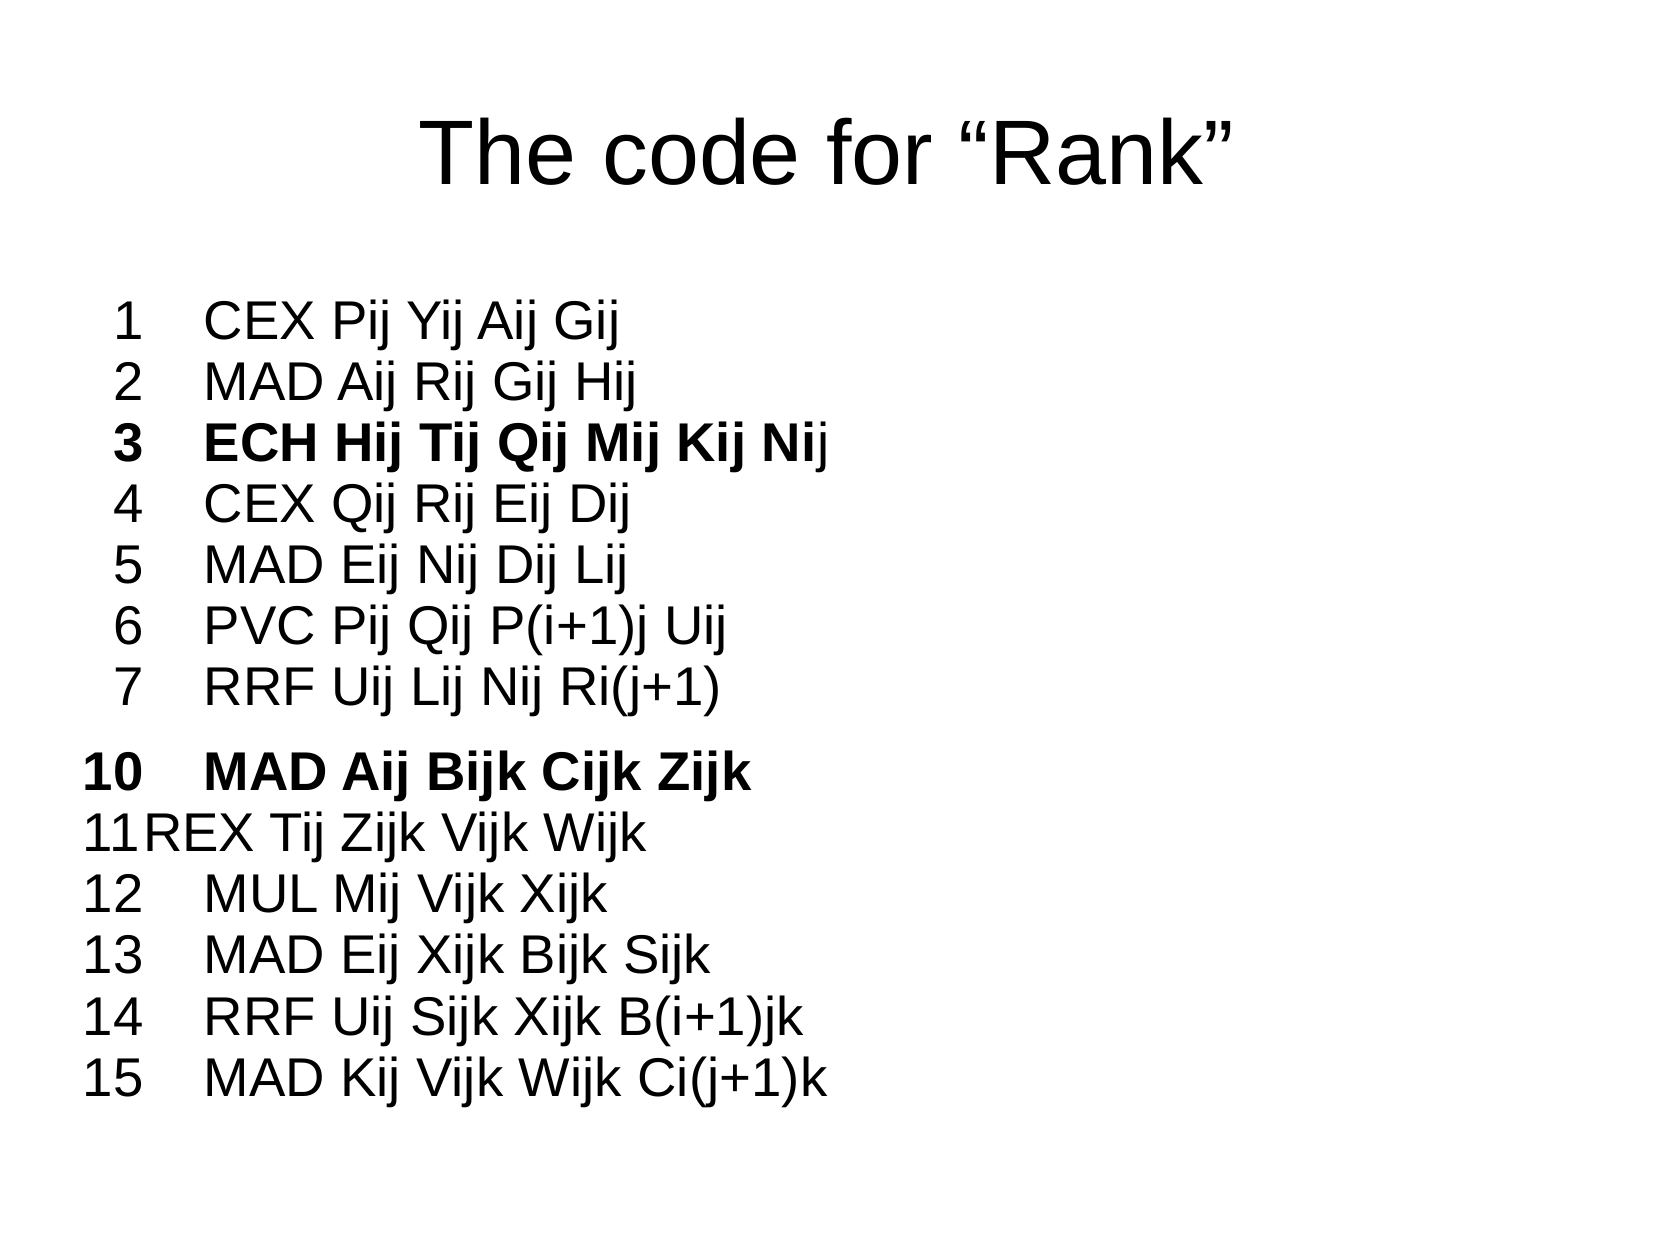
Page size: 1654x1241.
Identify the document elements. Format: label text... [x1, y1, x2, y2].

list 1 CEX Pij Yij Aij Gij 2 MAD Aij Rij Gij Hij 3 ECH Hij Tij Qij Mij Kij Nij 4 CEX Qij Rij Eij Dij 5 MAD Eij Nij Dij Lij 6 PVC Pij Qij P(i+1)j Uij 7 RRF Uij Lij Nij Ri(j+1) 10 MAD Aij Bijk Cijk Zijk 11 REX Tij Zijk Vijk Wijk 12 MUL Mij Vijk Xijk 13 MAD Eij Xijk Bijk Sijk 14 RRF Uij Sijk Xijk B(i+1)jk 15 MAD Kij Vijk Wijk Ci(j+1)k [82, 290, 1571, 1109]
title The code for “Rank” [82, 49, 1571, 257]
